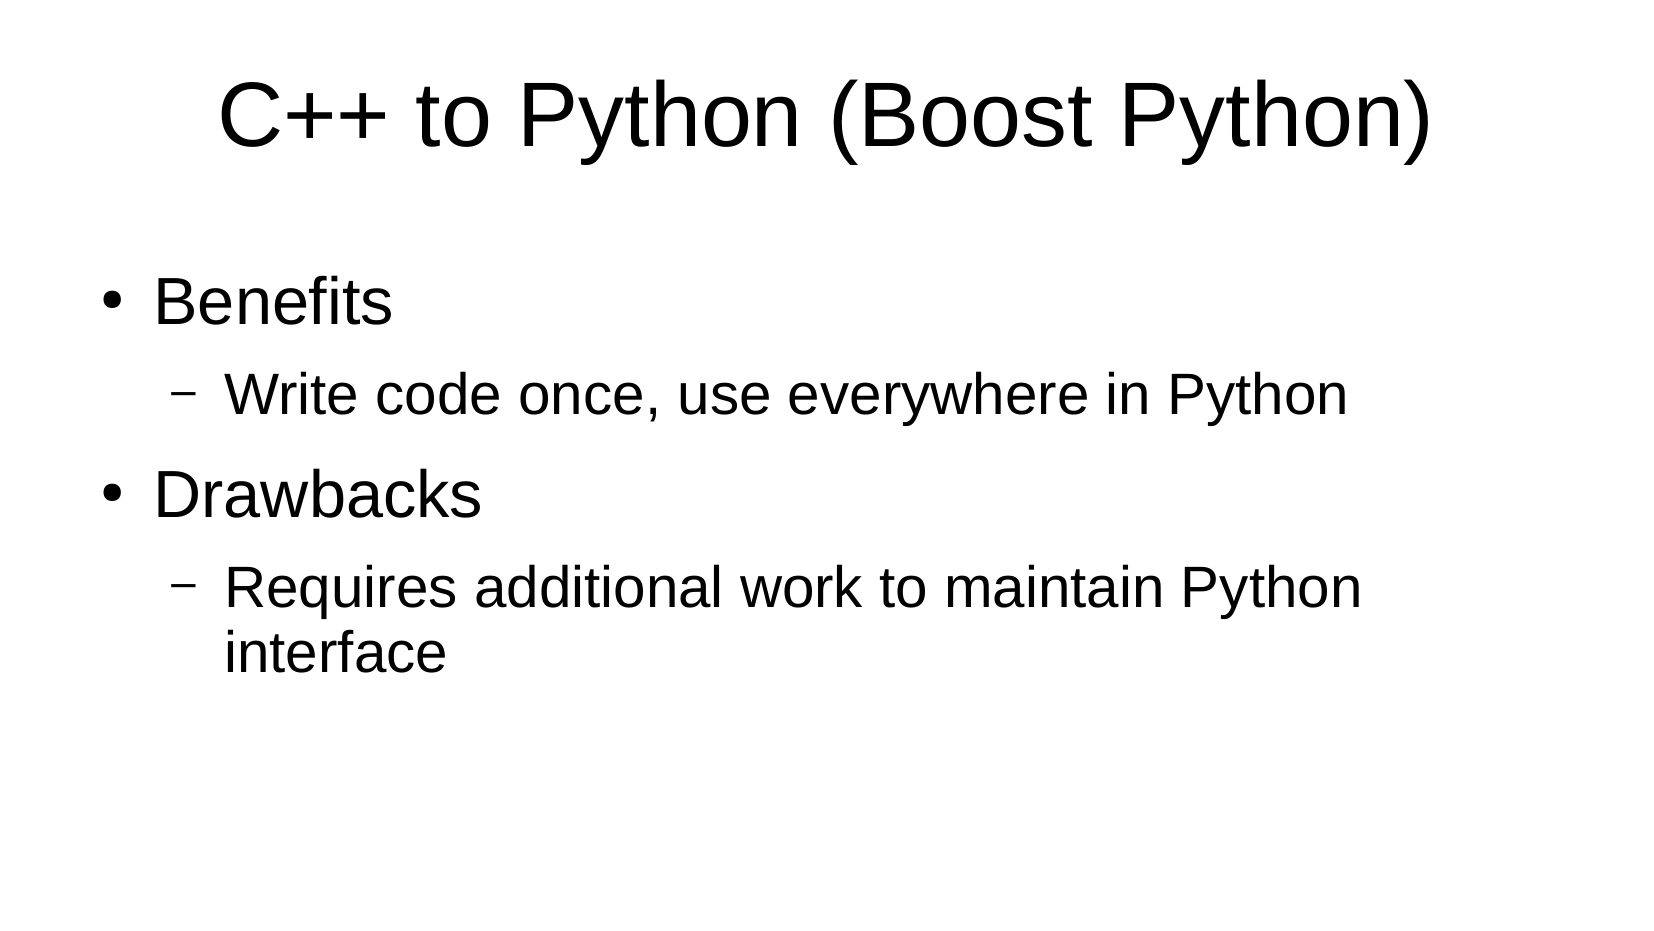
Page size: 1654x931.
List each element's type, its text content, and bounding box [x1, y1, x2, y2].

list Benefits Write code once, use everywhere in Python Drawbacks Requires additional work to maintain Python interface [82, 263, 1571, 804]
title C++ to Python (Boost Python) [82, 37, 1571, 193]
